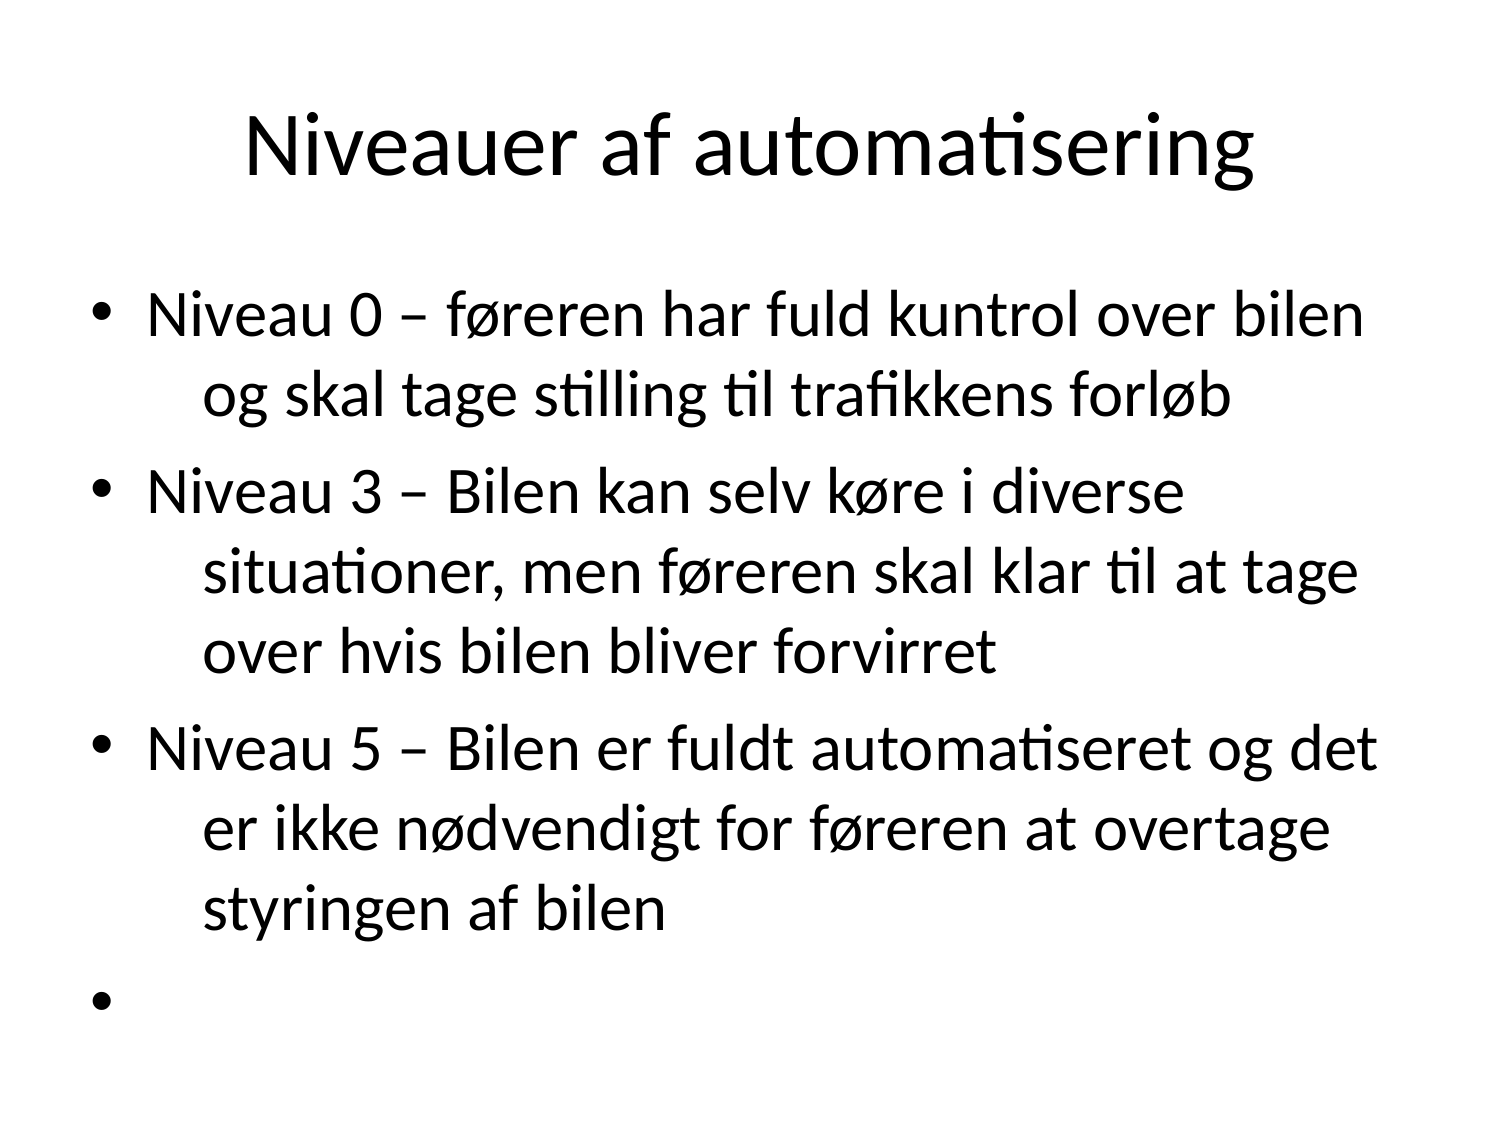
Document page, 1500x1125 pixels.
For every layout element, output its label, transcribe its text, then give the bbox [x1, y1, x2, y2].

list Niveau 0 – føreren har fuld kuntrol over bilen og skal tage stilling til trafikkens forløb Niveau 3 – Bilen kan selv køre i diverse situationer, men føreren skal klar til at tage over hvis bilen bliver forvirret Niveau 5 – Bilen er fuldt automatiseret og det er ikke nødvendigt for føreren at overtage styringen af bilen [75, 262, 1426, 1005]
title Niveauer af automatisering [75, 45, 1426, 233]
